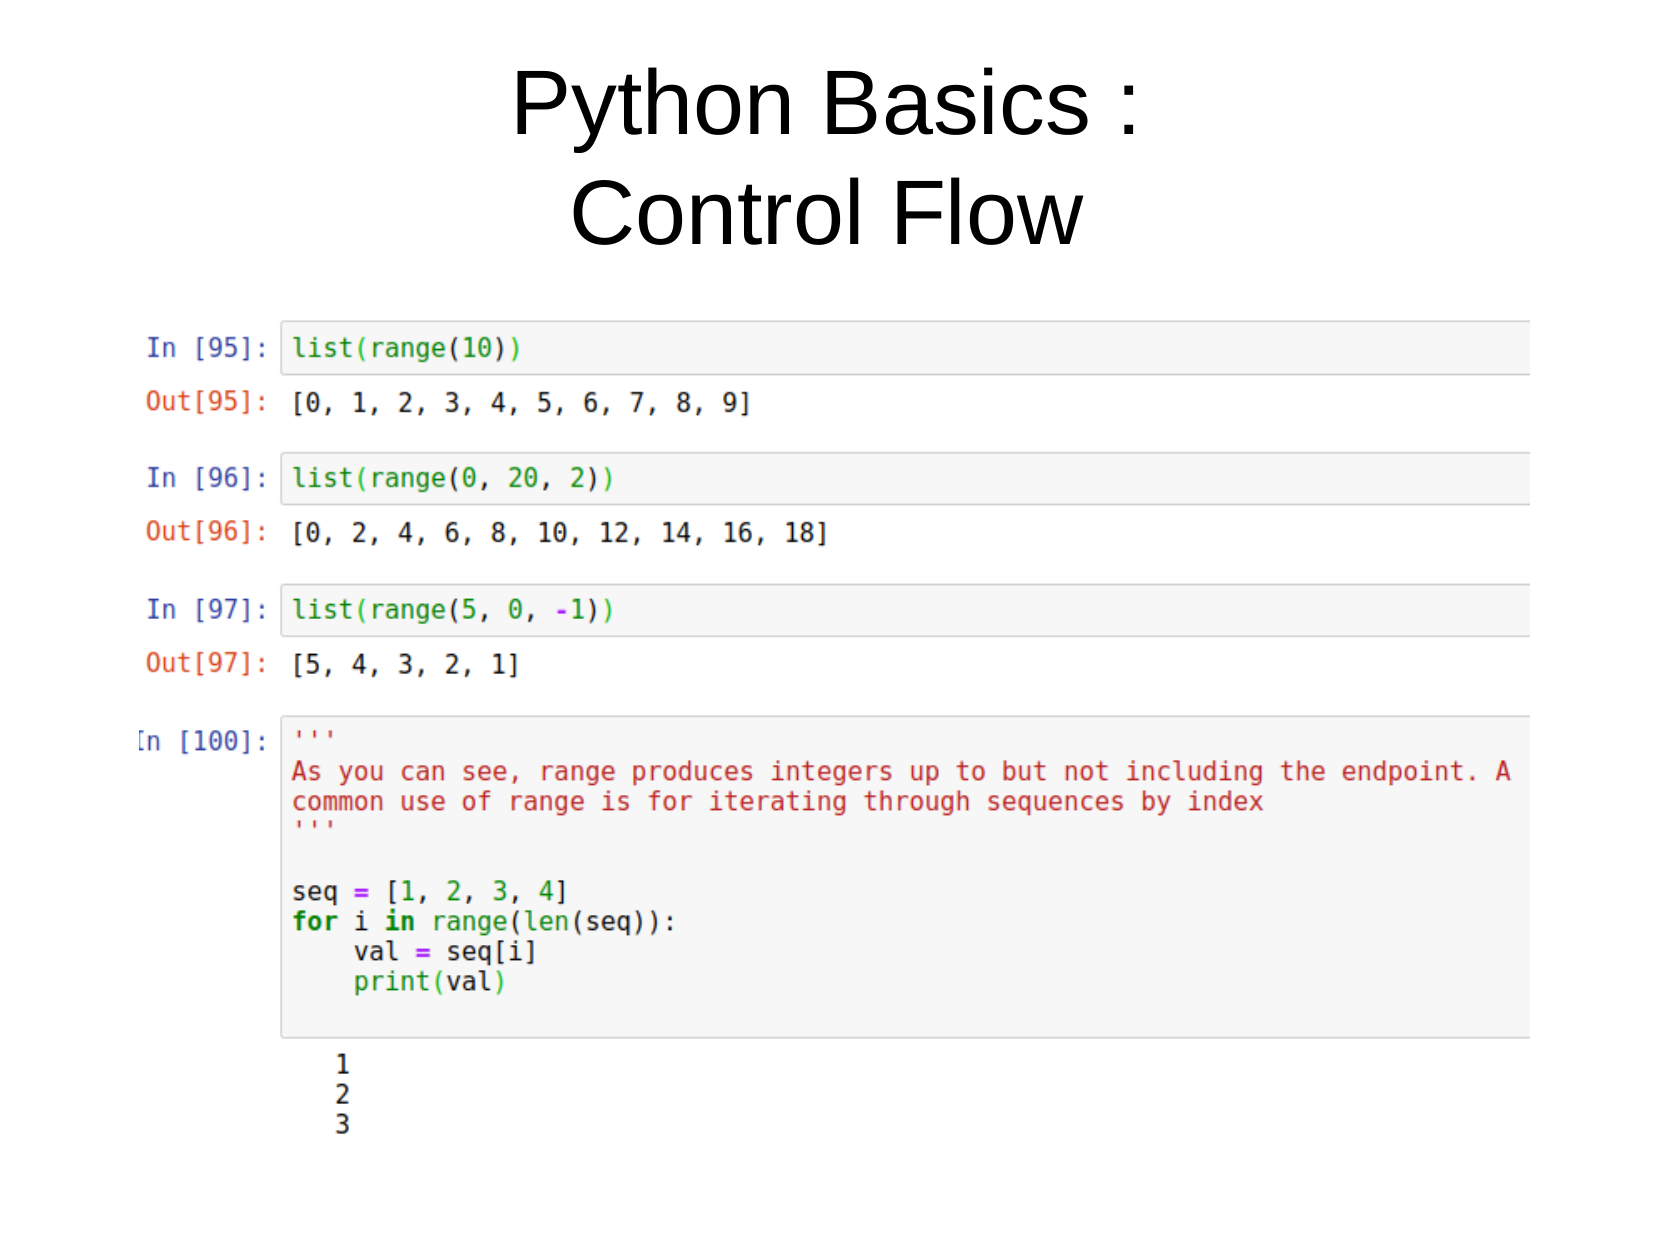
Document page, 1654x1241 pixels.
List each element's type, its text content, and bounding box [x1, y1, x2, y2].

text_box Python Basics : Control Flow [82, 49, 1571, 257]
picture [139, 314, 1530, 1145]
